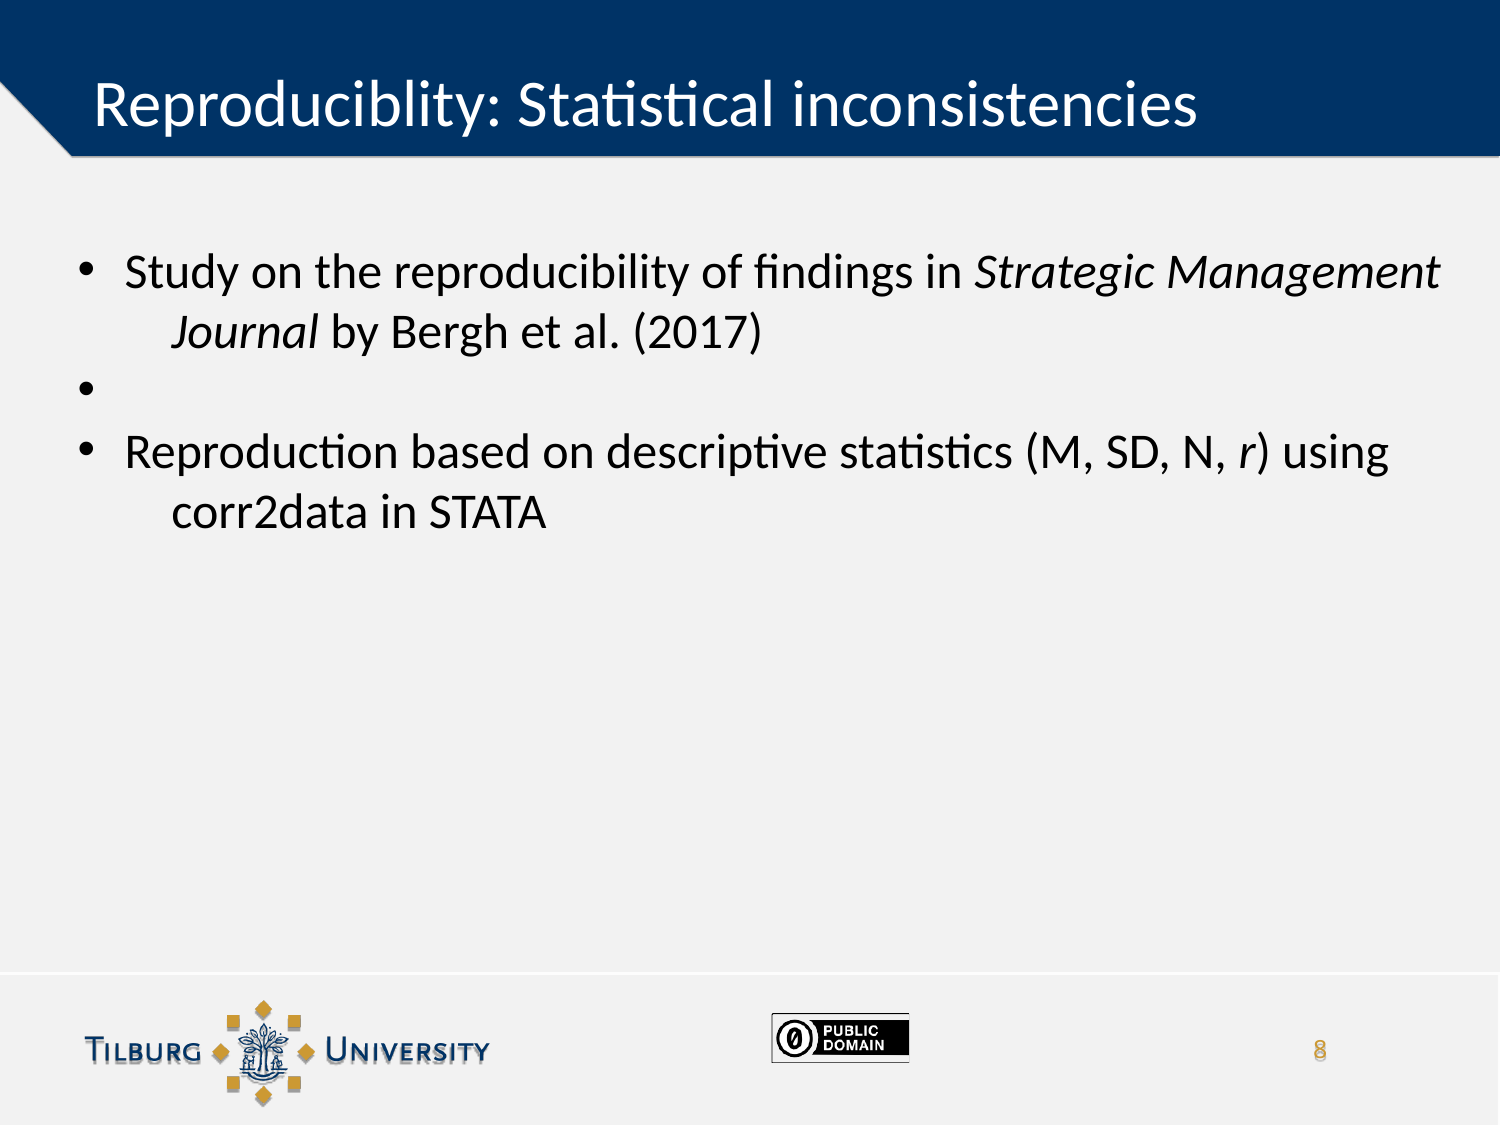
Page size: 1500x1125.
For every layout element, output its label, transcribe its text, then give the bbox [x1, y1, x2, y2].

text_box [1298, 1026, 1426, 1087]
text_box Study on the reproducibility of findings in Strategic Management Journal by Bergh et al. (2017) Reproduction based on descriptive statistics (M, SD, N, r) using corr2data in STATA [62, 230, 1475, 549]
text_box [772, 1014, 909, 1062]
text_box Reproduciblity: Statistical inconsistencies [78, 51, 1398, 148]
